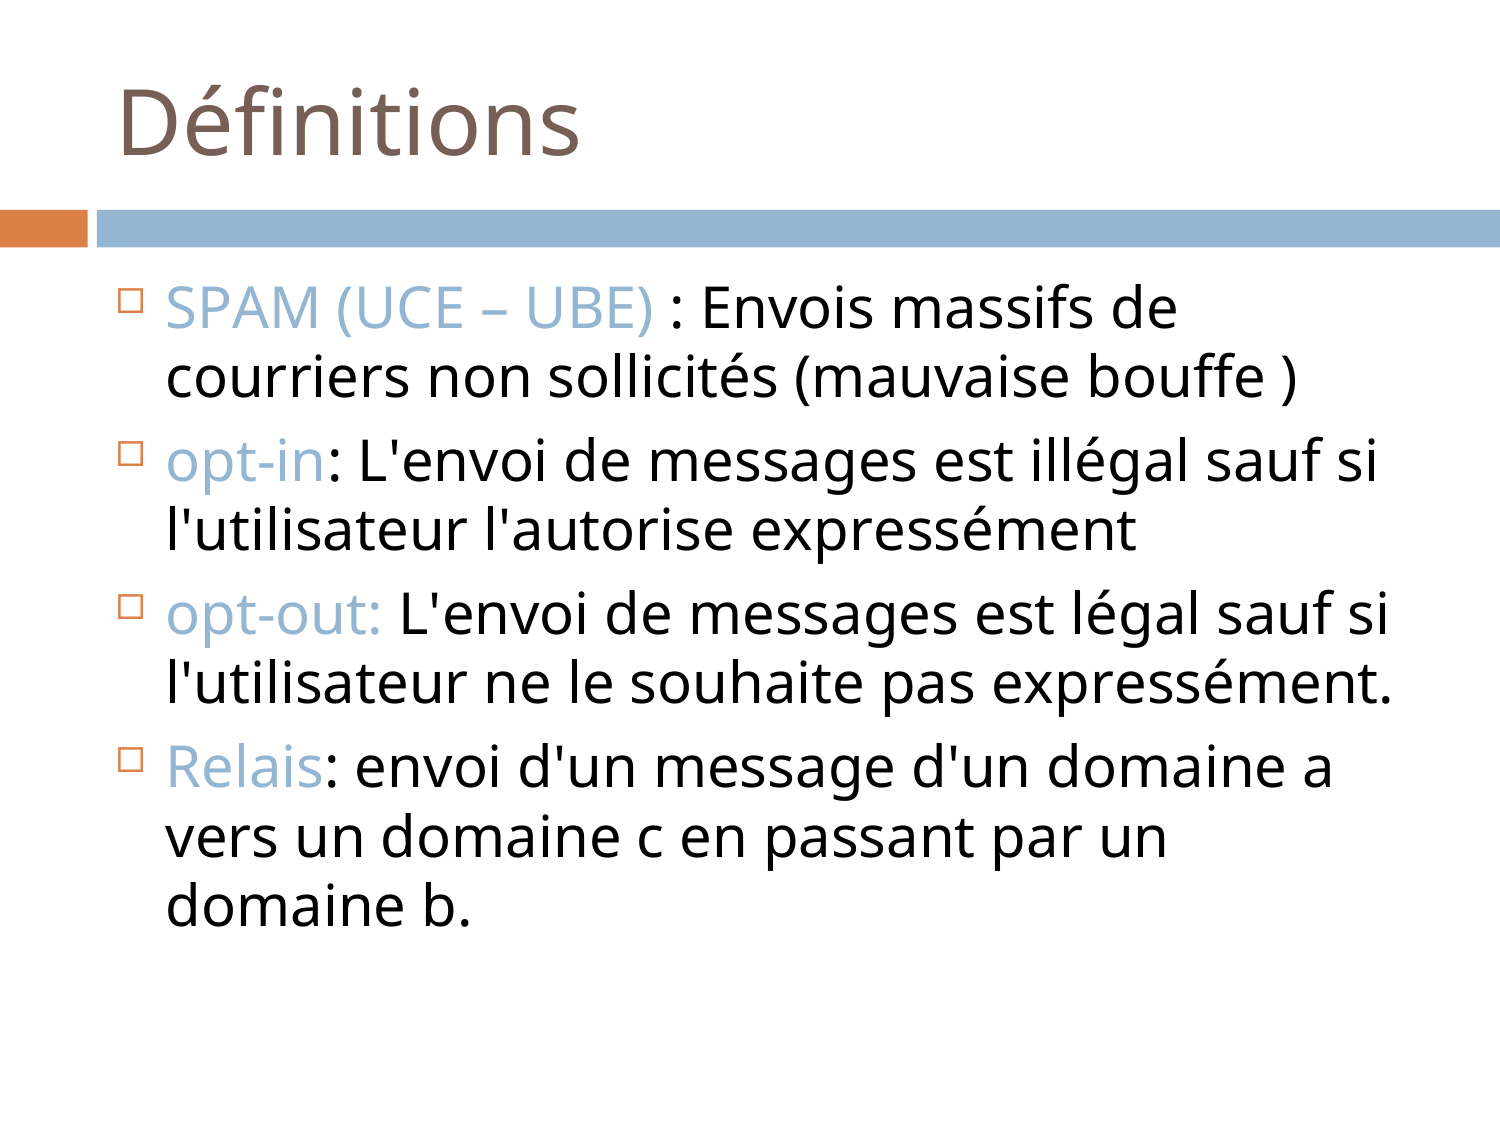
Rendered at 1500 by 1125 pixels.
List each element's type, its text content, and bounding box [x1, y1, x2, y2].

list SPAM (UCE – UBE) : Envois massifs de courriers non sollicités (mauvaise bouffe ) opt-in: L'envoi de messages est illégal sauf si l'utilisateur l'autorise expressément opt-out: L'envoi de messages est légal sauf si l'utilisateur ne le souhaite pas expressément. Relais: envoi d'un message d'un domaine a vers un domaine c en passant par un domaine b. [100, 262, 1438, 1000]
title Définitions [100, 37, 1438, 201]
